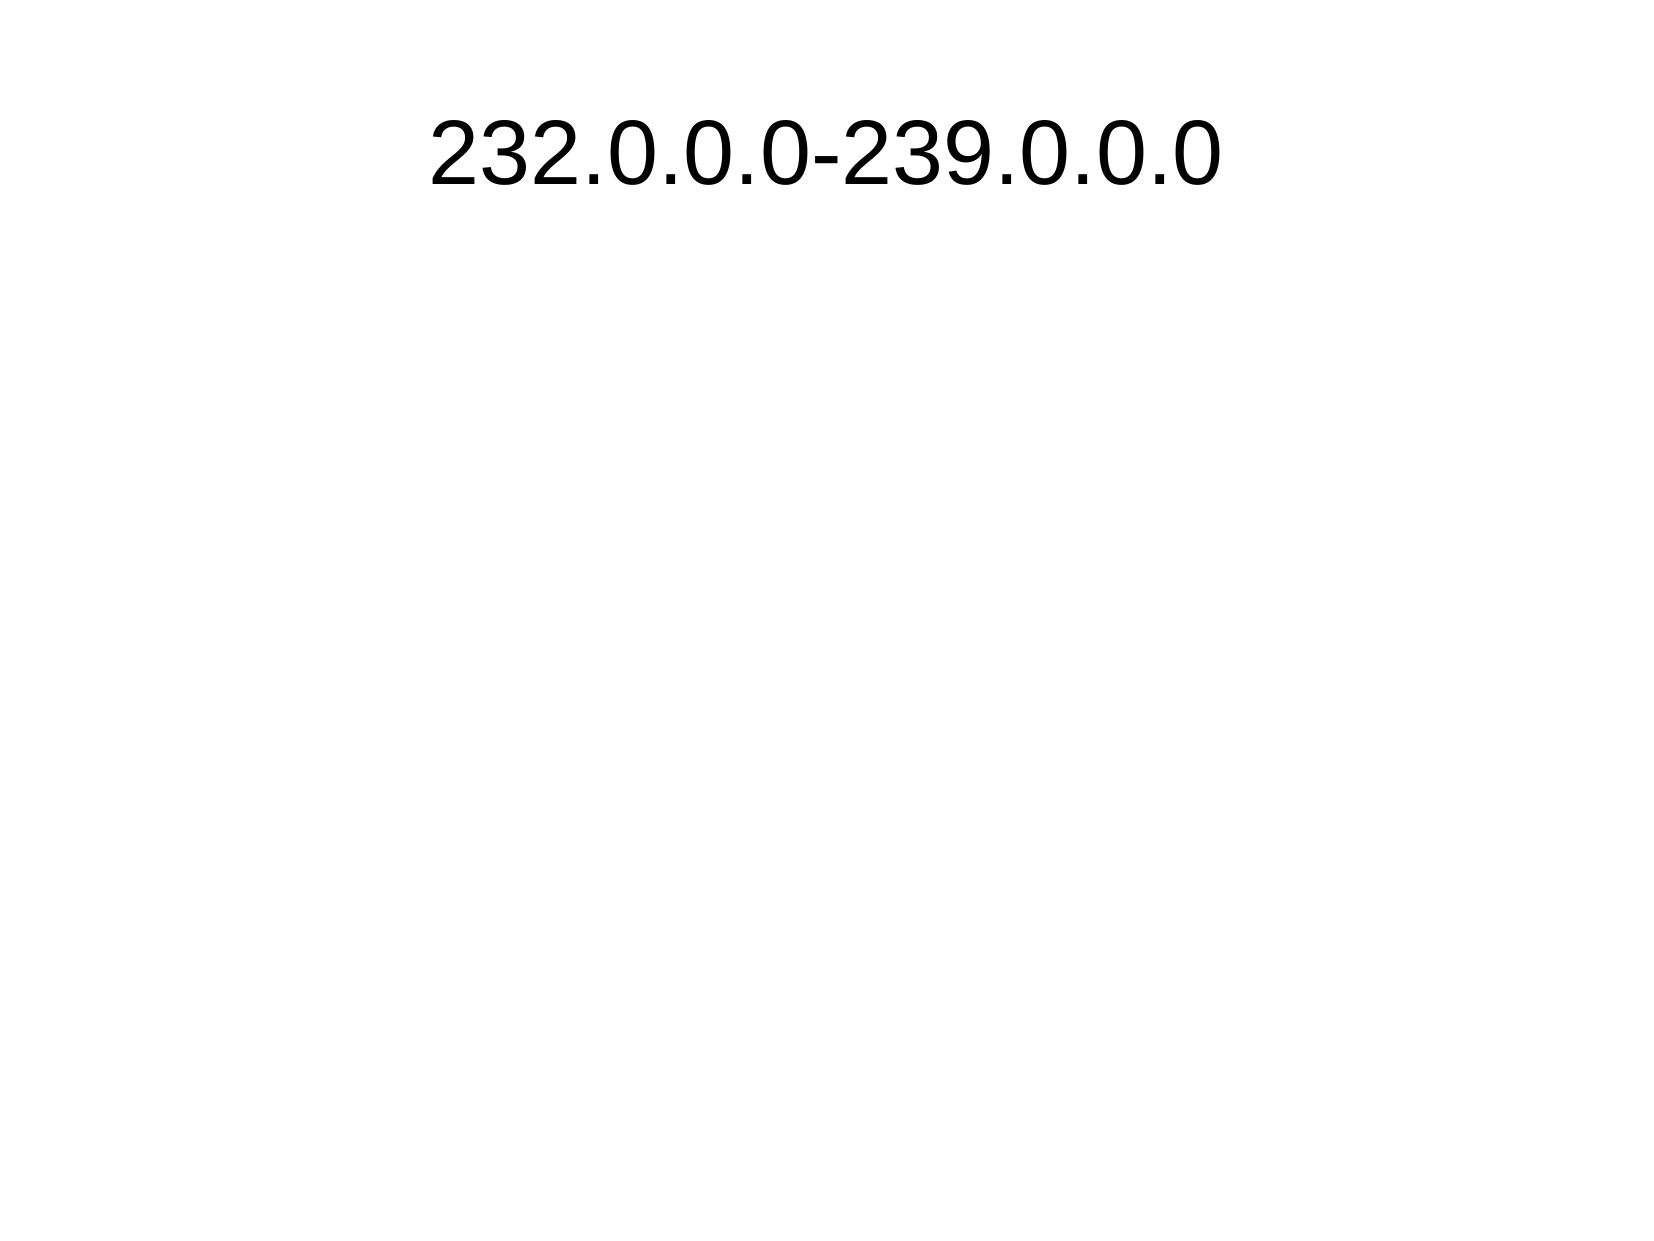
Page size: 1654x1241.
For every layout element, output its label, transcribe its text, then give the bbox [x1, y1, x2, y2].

title 232.0.0.0-239.0.0.0 [82, 49, 1571, 257]
